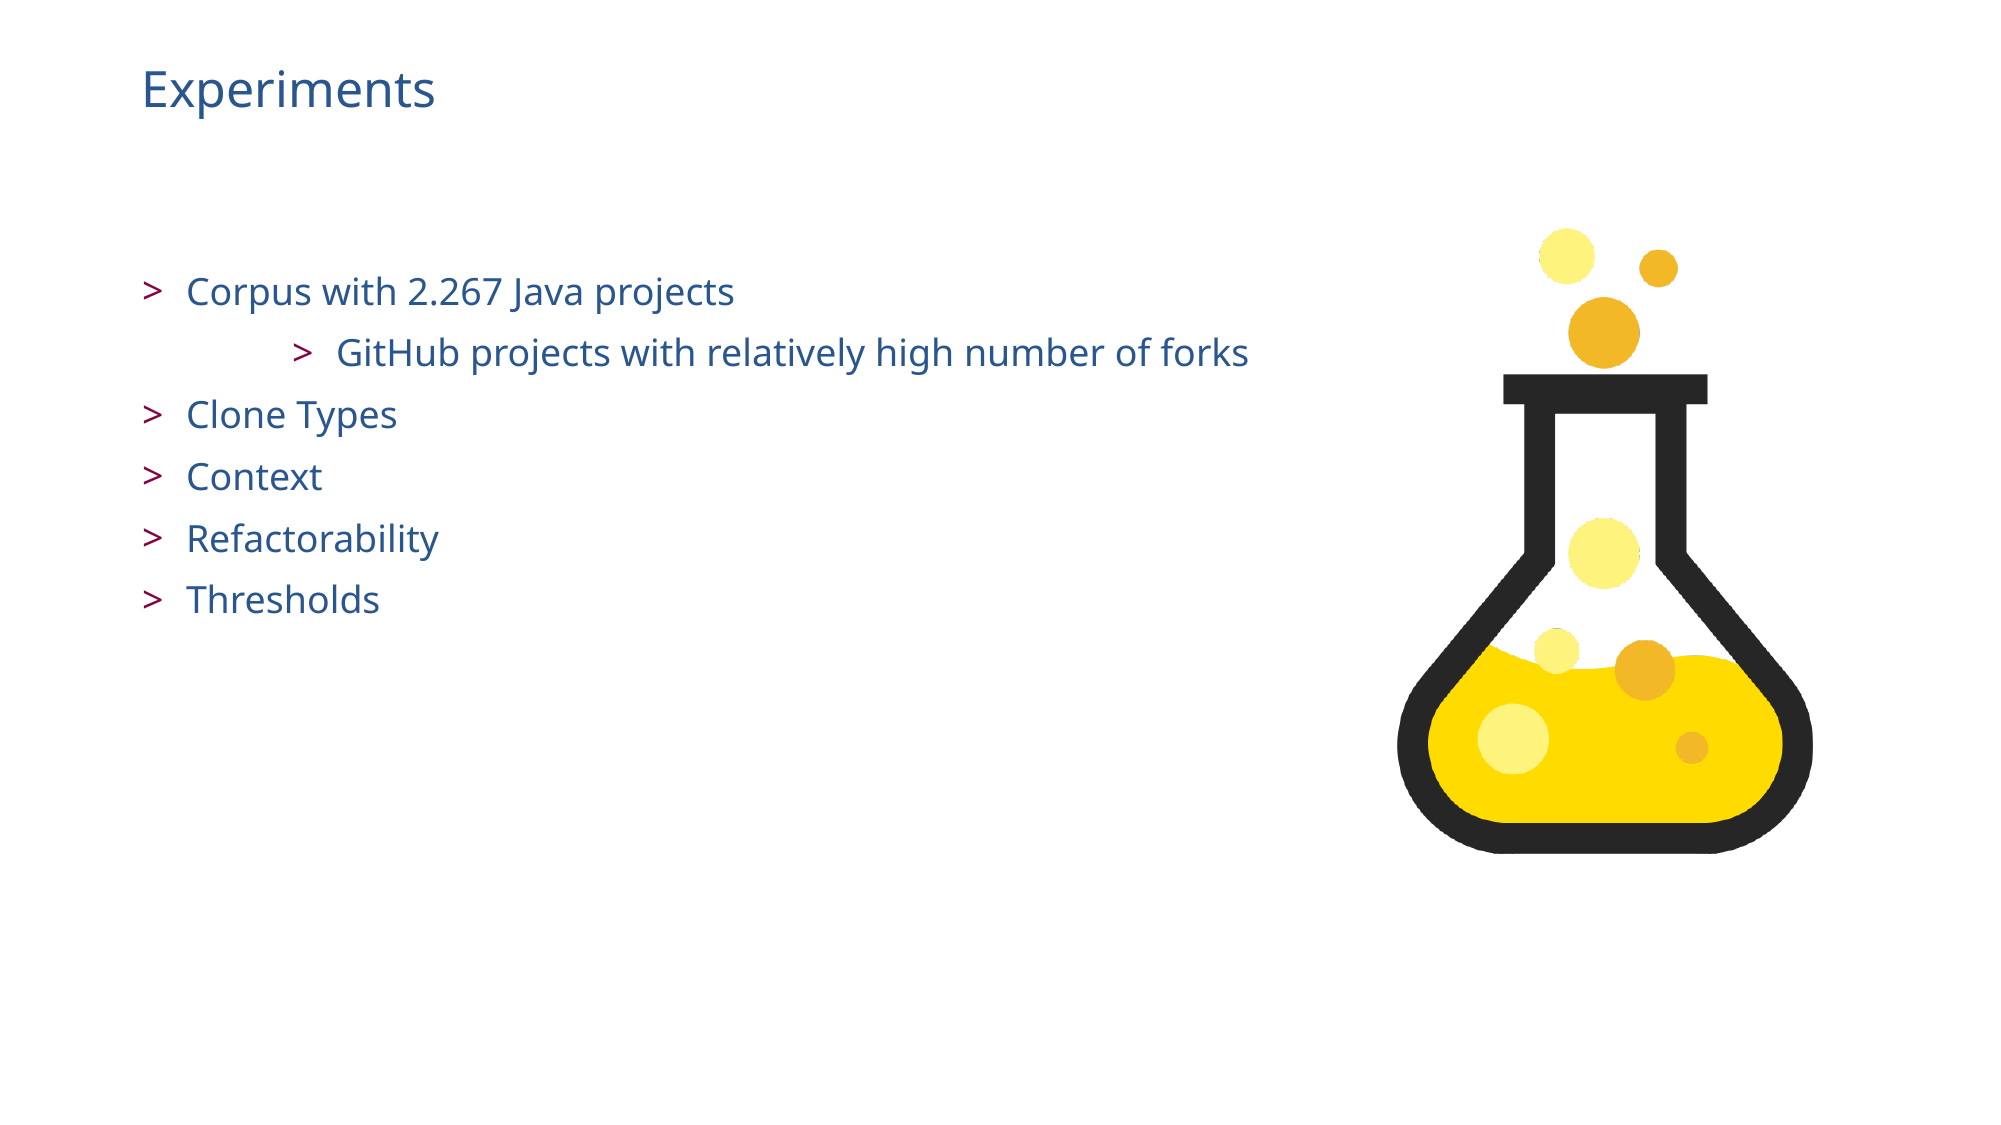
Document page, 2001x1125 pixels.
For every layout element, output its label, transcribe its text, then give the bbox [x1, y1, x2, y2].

text_box Experiments [142, 59, 1842, 124]
picture [1397, 228, 1813, 854]
text_box Corpus with 2.267 Java projects GitHub projects with relatively high number of forks Clone Types Context Refactorability Thresholds [142, 263, 1842, 1000]
